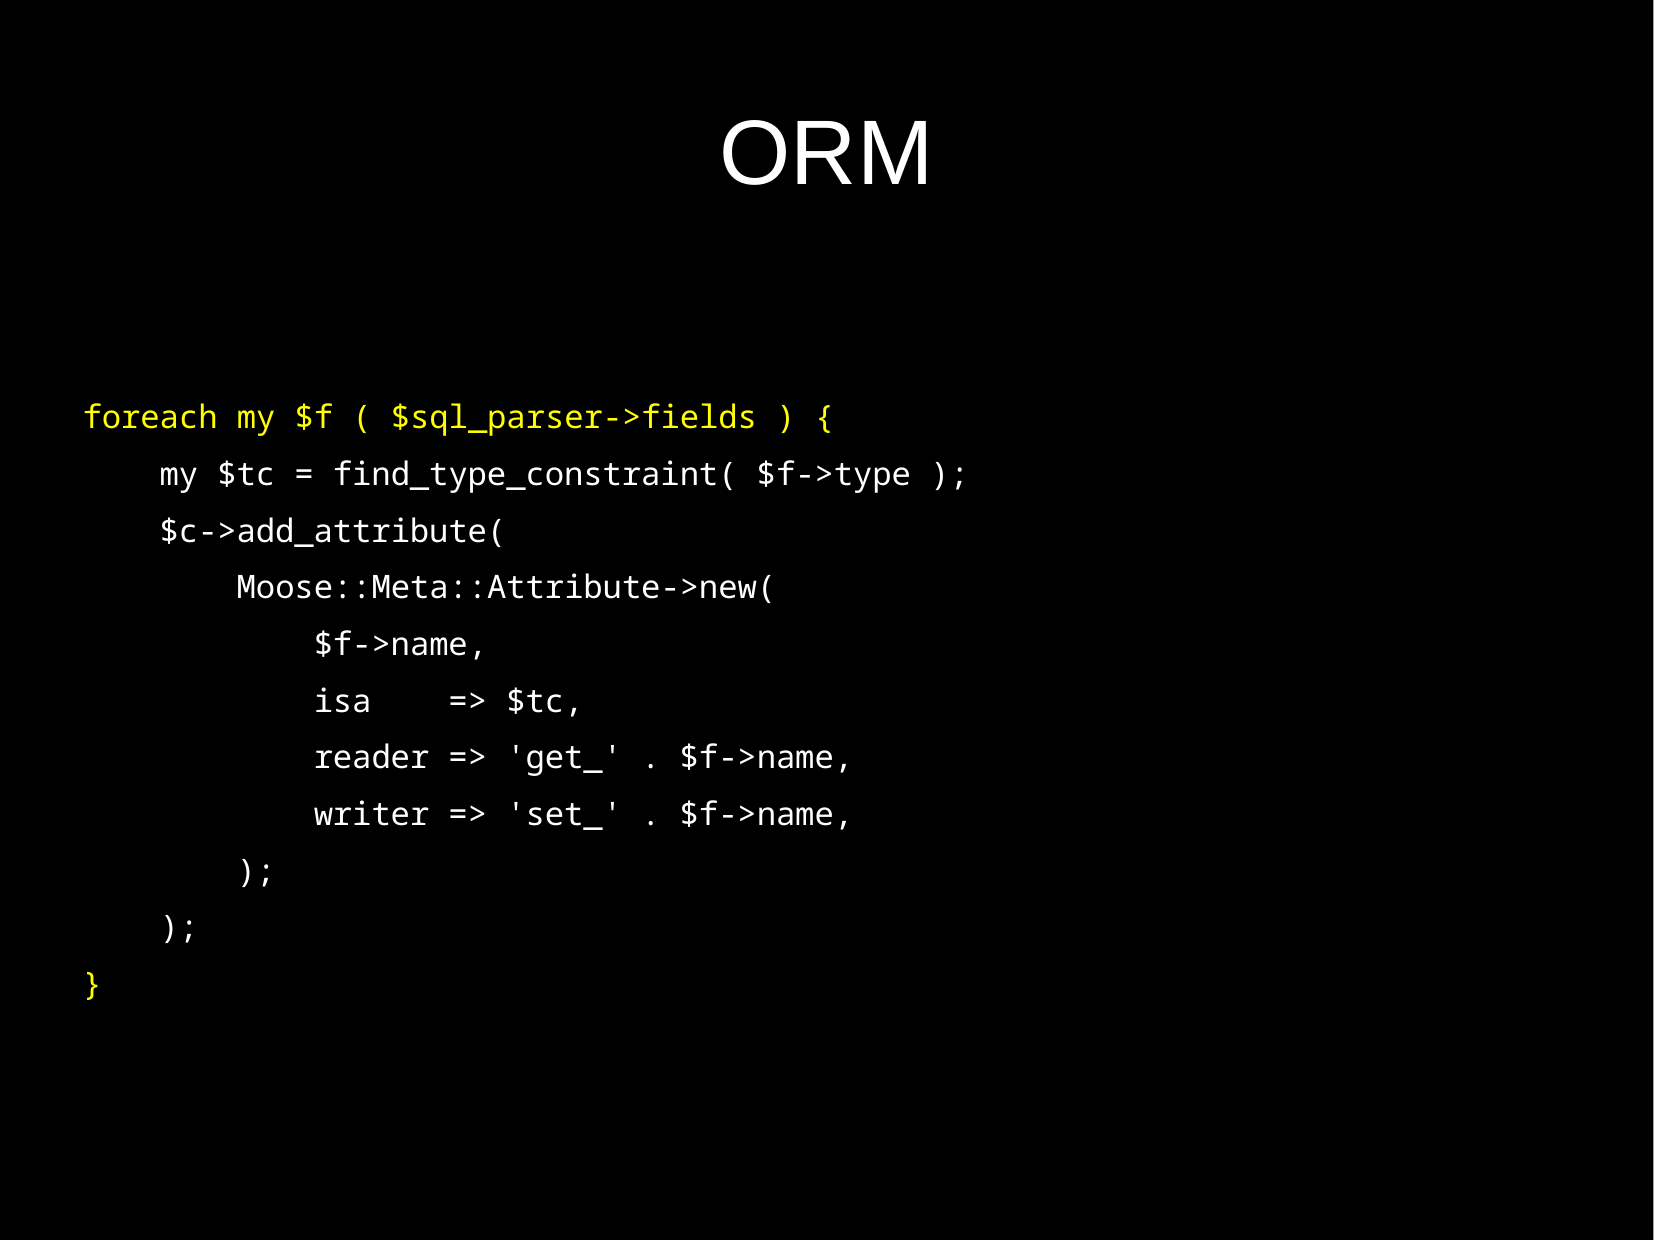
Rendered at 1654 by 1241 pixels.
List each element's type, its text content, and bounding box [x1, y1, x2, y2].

title ORM [82, 49, 1571, 257]
list foreach my $f ( $sql_parser->fields ) { my $tc = find_type_constraint( $f->type ); $c->add_attribute( Moose::Meta::Attribute->new( $f->name, isa => $tc, reader => 'get_' . $f->name, writer => 'set_' . $f->name, ); ); } [82, 290, 1538, 1010]
